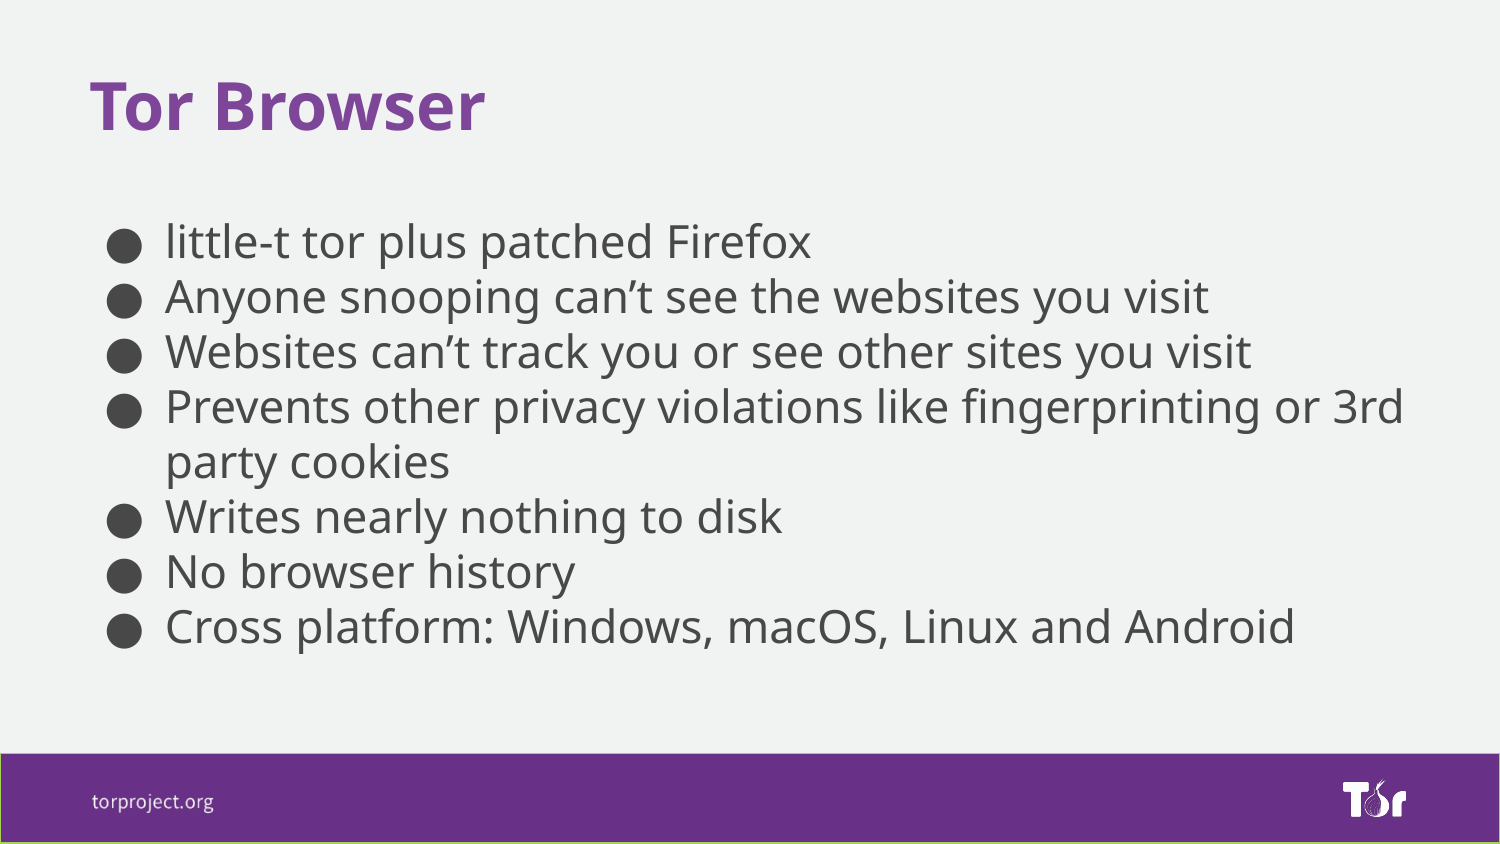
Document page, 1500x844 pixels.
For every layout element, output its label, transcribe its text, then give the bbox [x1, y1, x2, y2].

text_box little-t tor plus patched Firefox Anyone snooping can’t see the websites you visit Websites can’t track you or see other sites you visit Prevents other privacy violations like fingerprinting or 3rd party cookies Writes nearly nothing to disk No browser history Cross platform: Windows, macOS, Linux and Android [75, 205, 1425, 762]
picture [1343, 778, 1406, 817]
text_box Tor Browser [75, 33, 1425, 174]
picture [75, 780, 604, 821]
